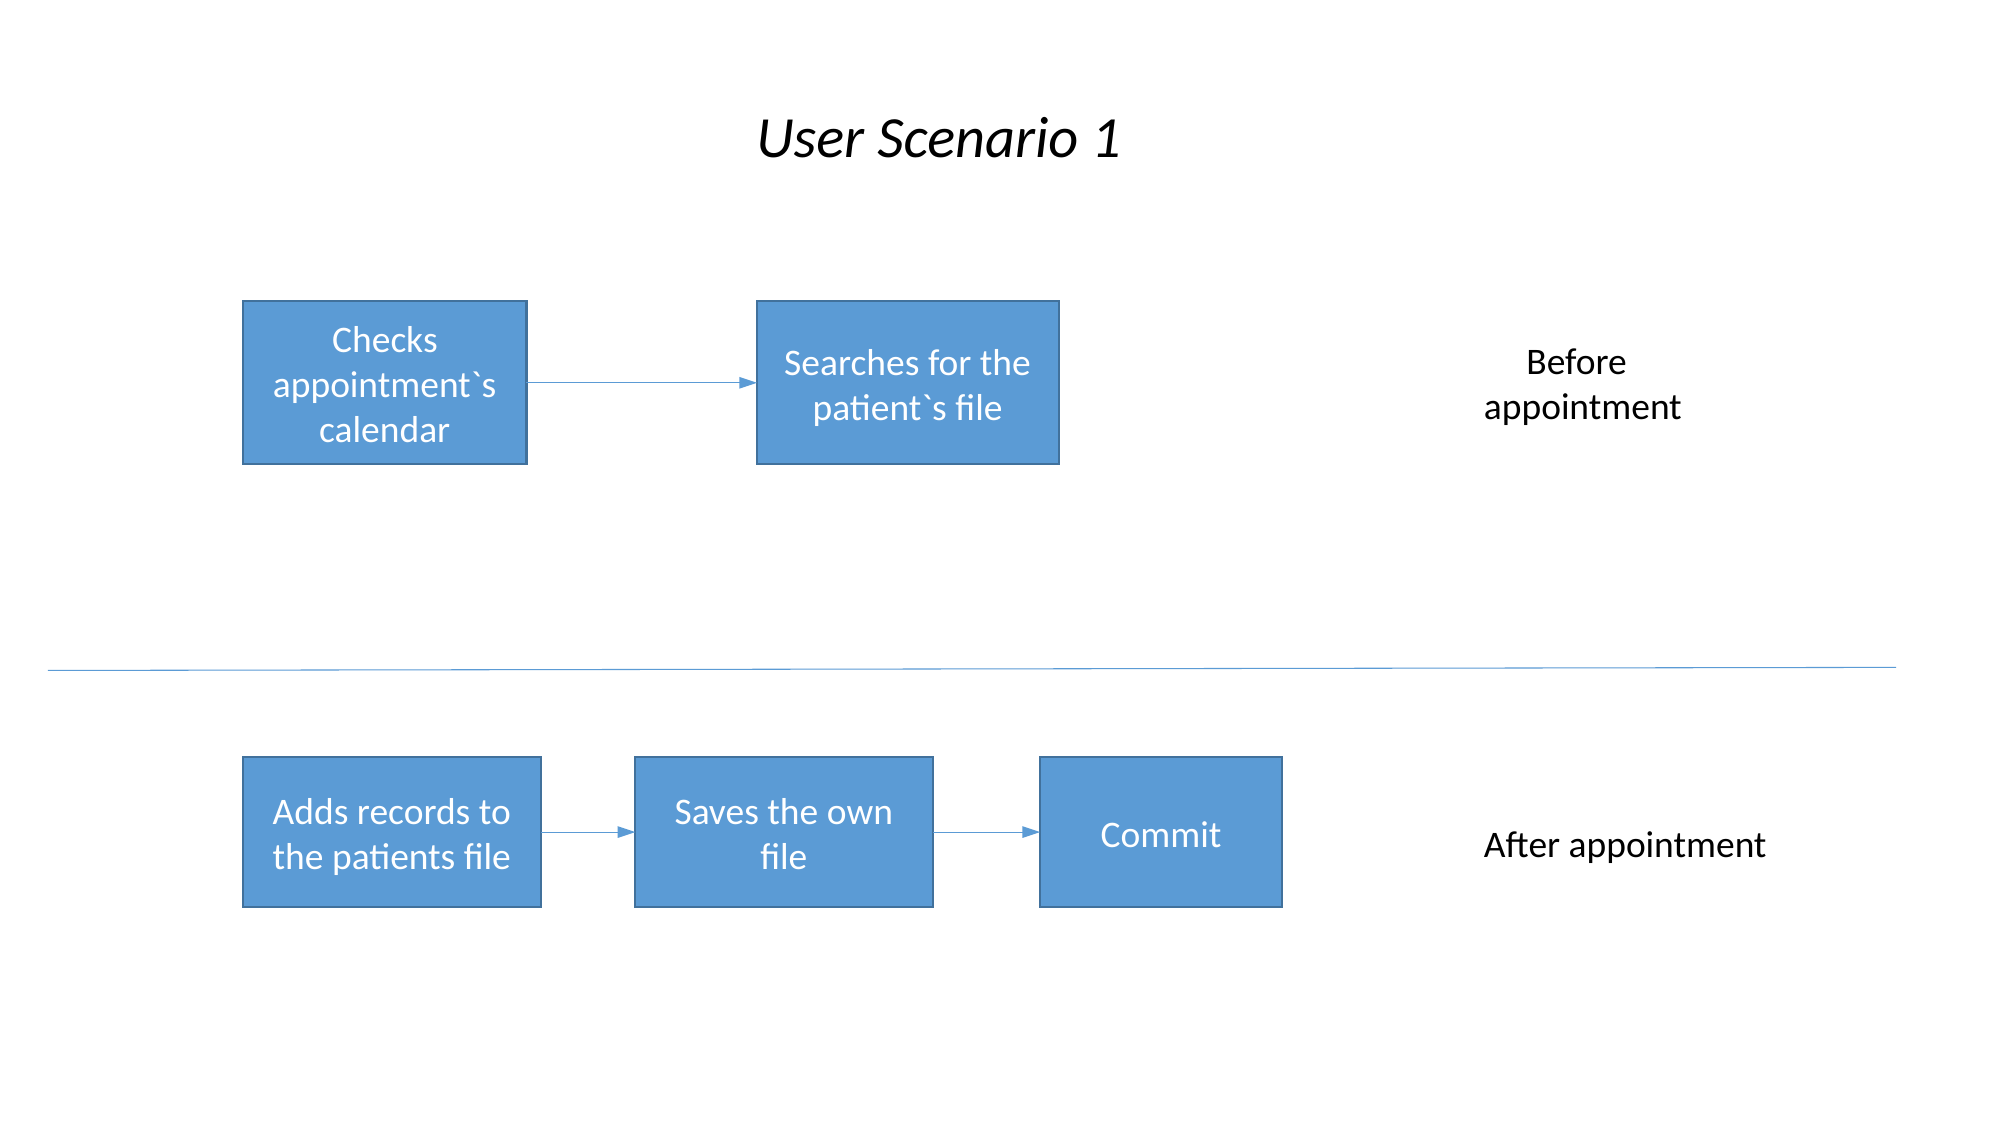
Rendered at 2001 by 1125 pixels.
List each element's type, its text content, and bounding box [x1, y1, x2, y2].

text_box Before appointment [1468, 329, 1721, 436]
text_box Adds records to the patients file [243, 757, 541, 907]
text_box Searches for the patient`s file [757, 301, 1059, 464]
text_box Commit [1040, 757, 1282, 907]
text_box User Scenario 1 [741, 92, 1206, 178]
text_box After appointment [1468, 812, 1788, 873]
text_box Saves the own file [635, 757, 933, 907]
text_box Checks appointment`s calendar [243, 301, 526, 464]
